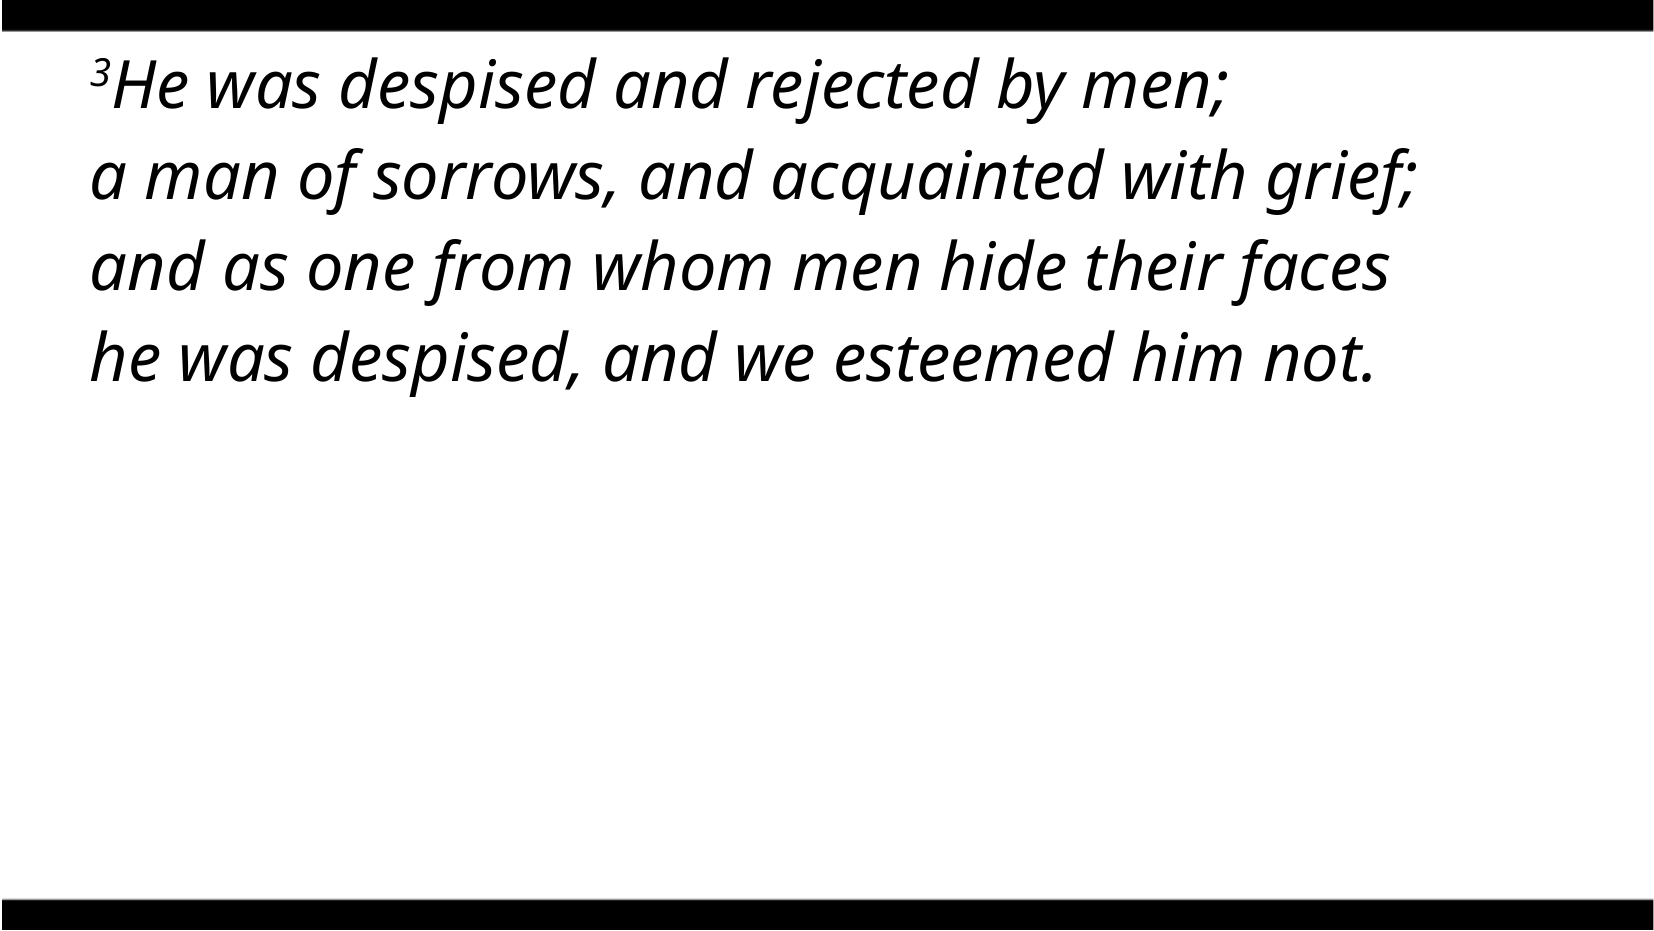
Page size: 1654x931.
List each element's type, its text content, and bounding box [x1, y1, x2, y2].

text_box 3He was despised and rejected by men; a man of sorrows, and acquainted with grief; and as one from whom men hide their faces he was despised, and we esteemed him not. [75, 30, 1591, 451]
picture [2, 0, 1654, 930]
